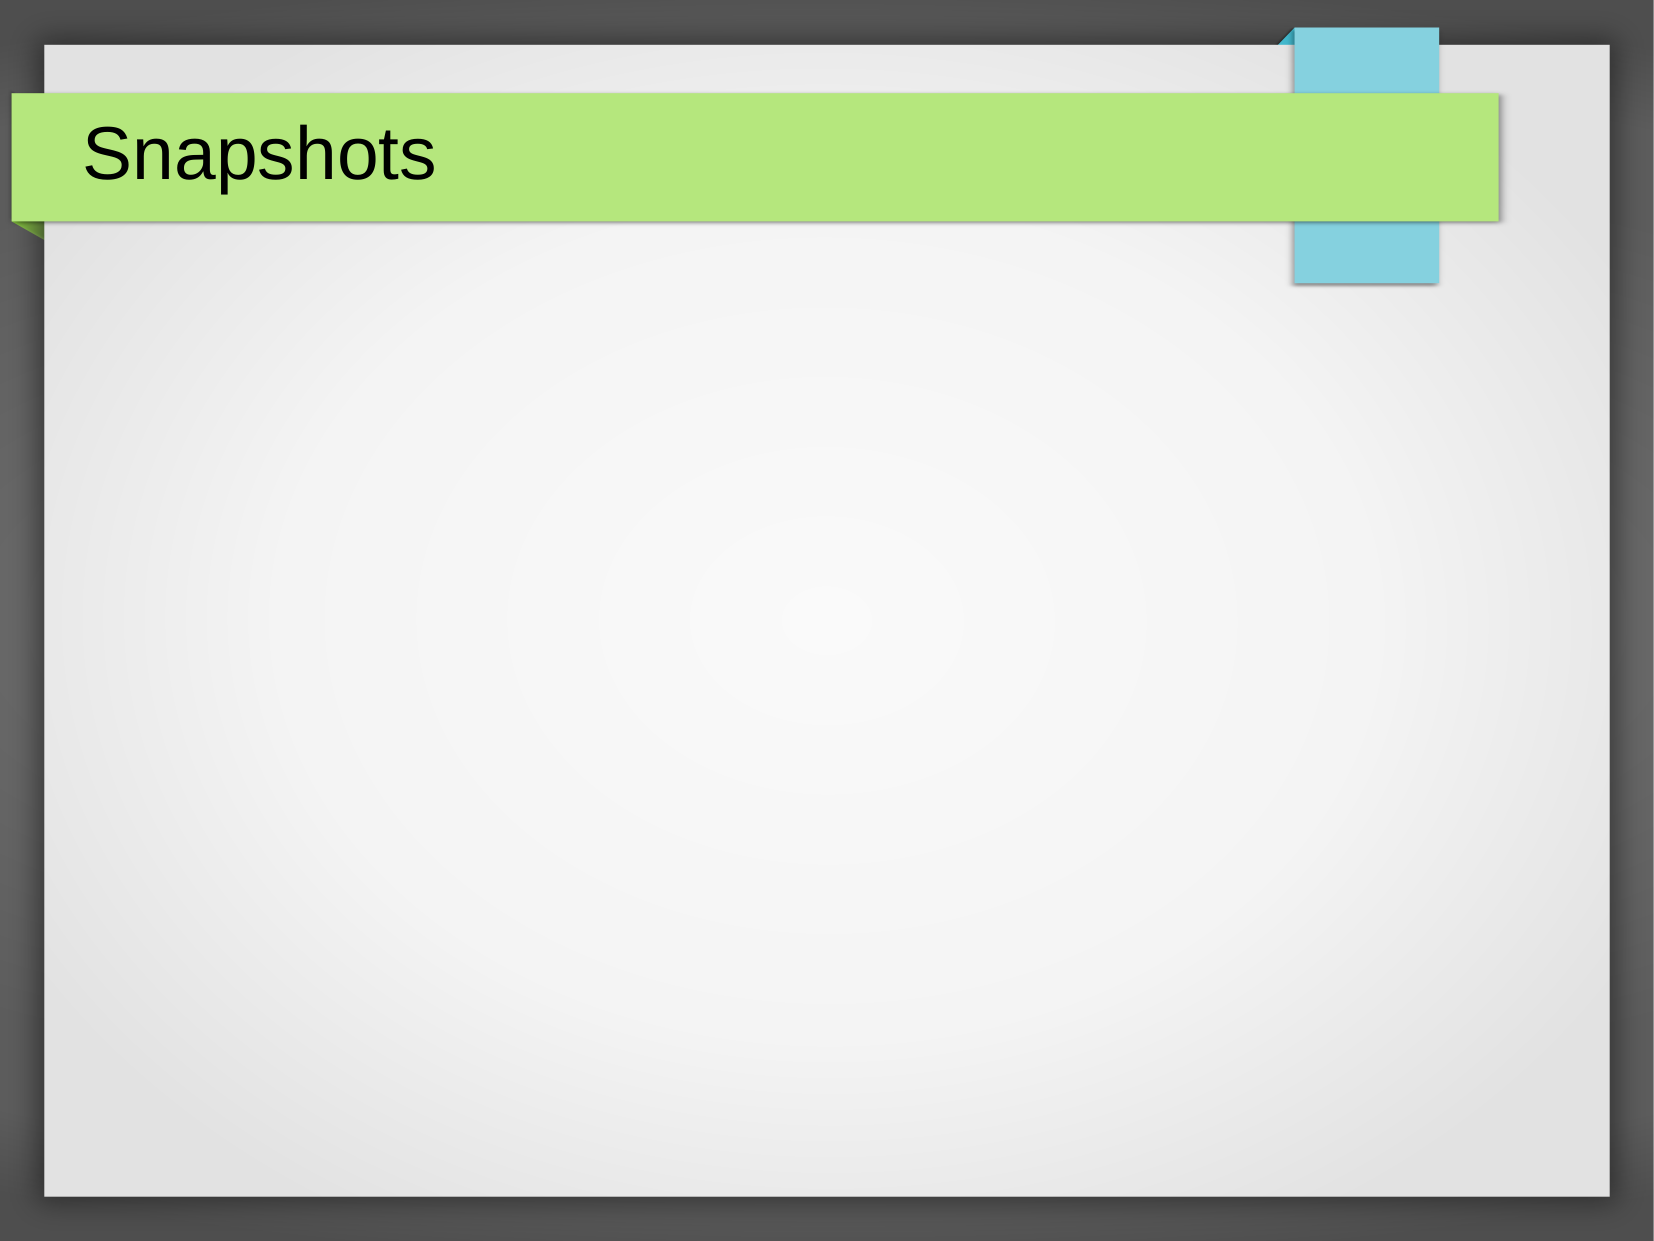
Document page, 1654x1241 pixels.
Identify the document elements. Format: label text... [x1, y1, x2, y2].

picture [0, 0, 1654, 1241]
title Snapshots [82, 94, 1264, 213]
